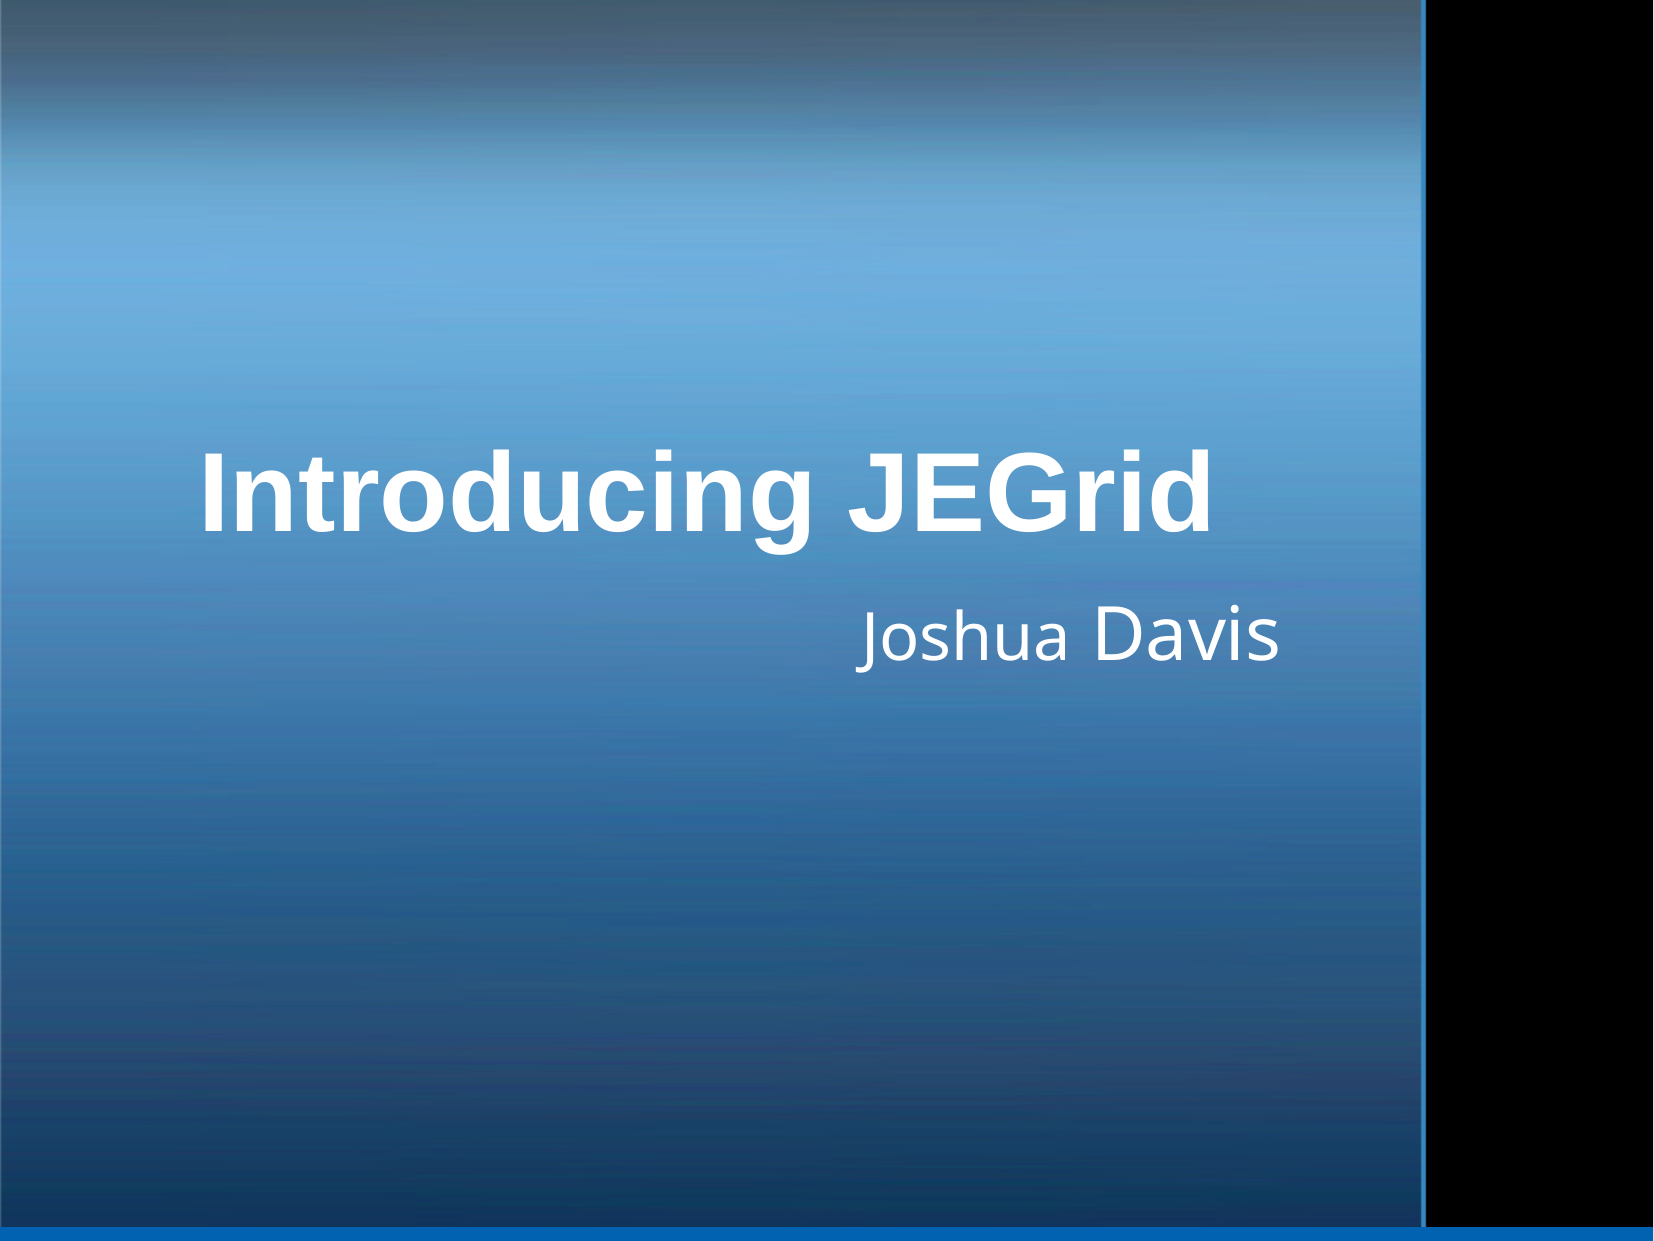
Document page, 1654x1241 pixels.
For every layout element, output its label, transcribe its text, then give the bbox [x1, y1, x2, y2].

picture [0, 0, 1654, 1241]
title Joshua Davis [337, 587, 1282, 676]
title Introducing JEGrid [0, 388, 1448, 597]
